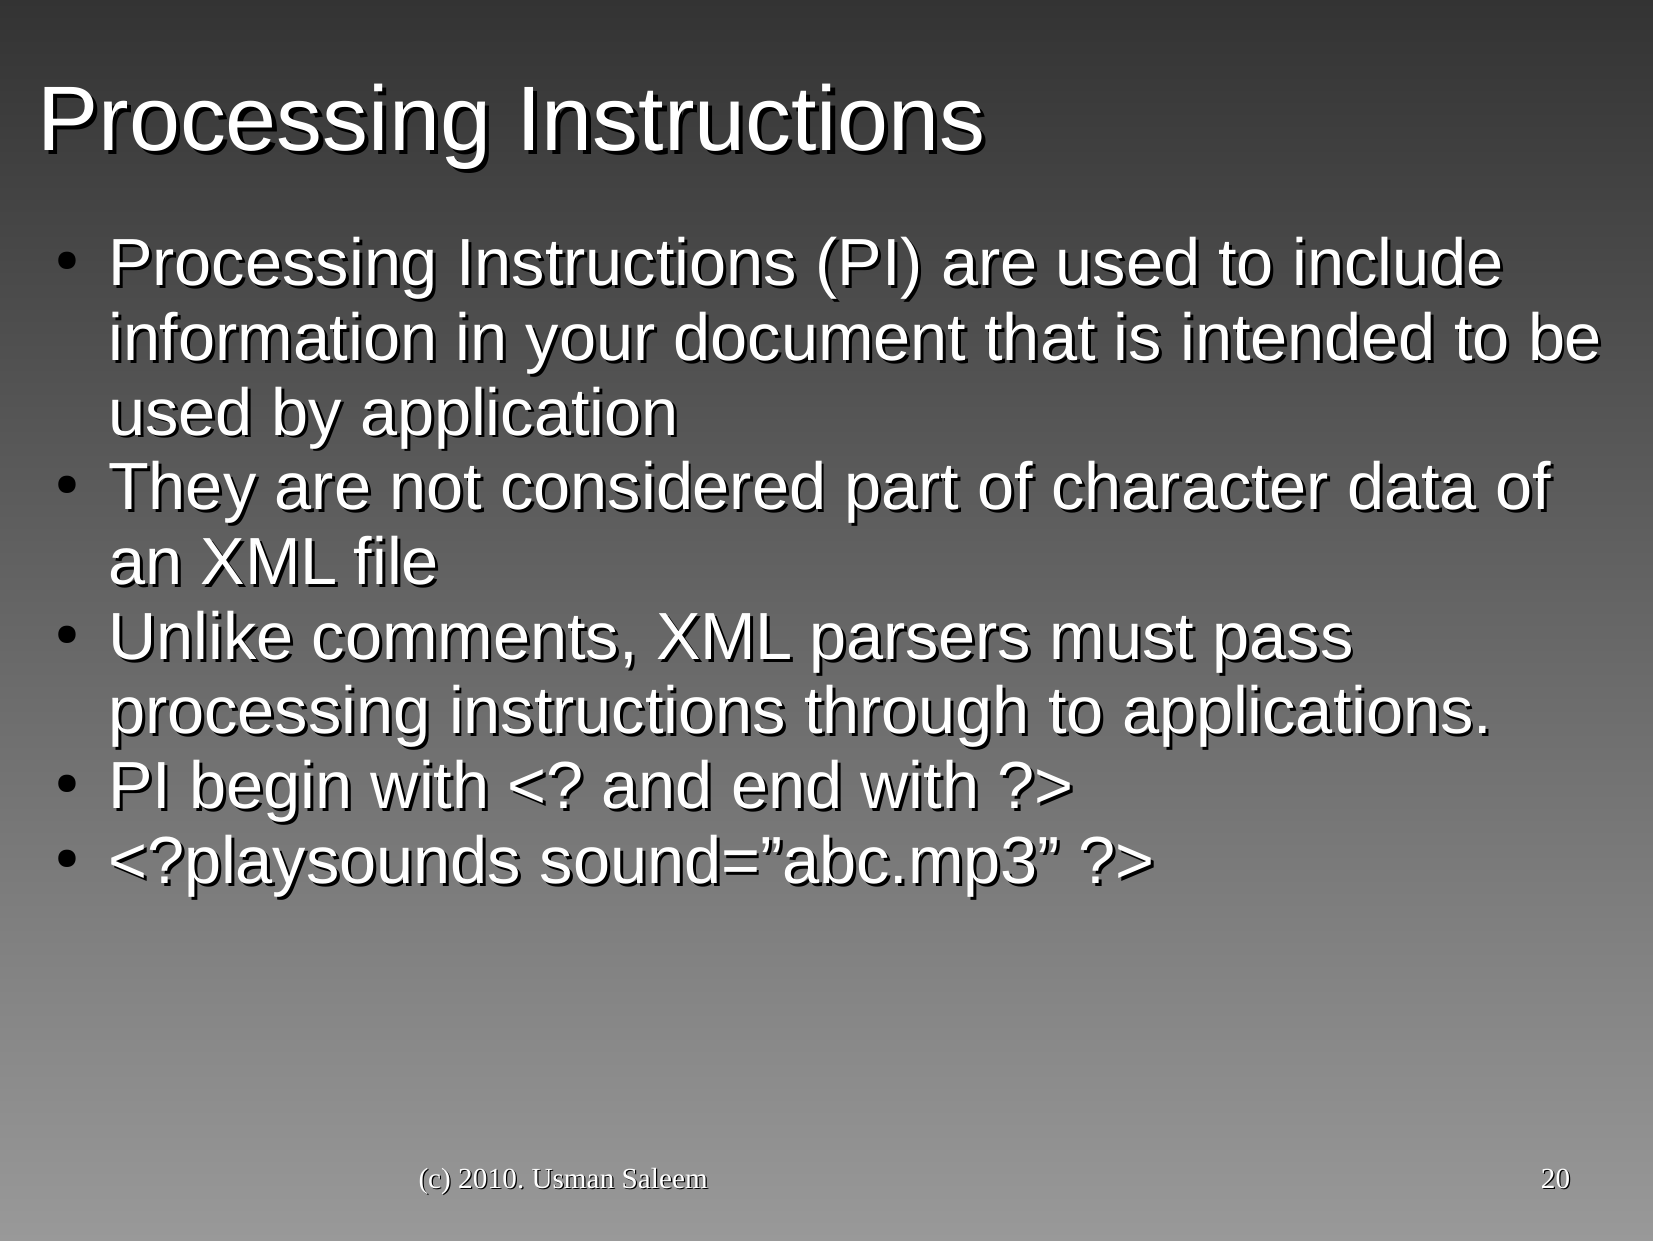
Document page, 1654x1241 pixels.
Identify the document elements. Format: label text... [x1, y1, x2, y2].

list Processing Instructions (PI) are used to include information in your document that is intended to be used by application They are not considered part of character data of an XML file Unlike comments, XML parsers must pass processing instructions through to applications. PI begin with <? and end with ?> <?playsounds sound=”abc.mp3” ?> [37, 225, 1613, 1126]
title Processing Instructions [37, 56, 1613, 181]
